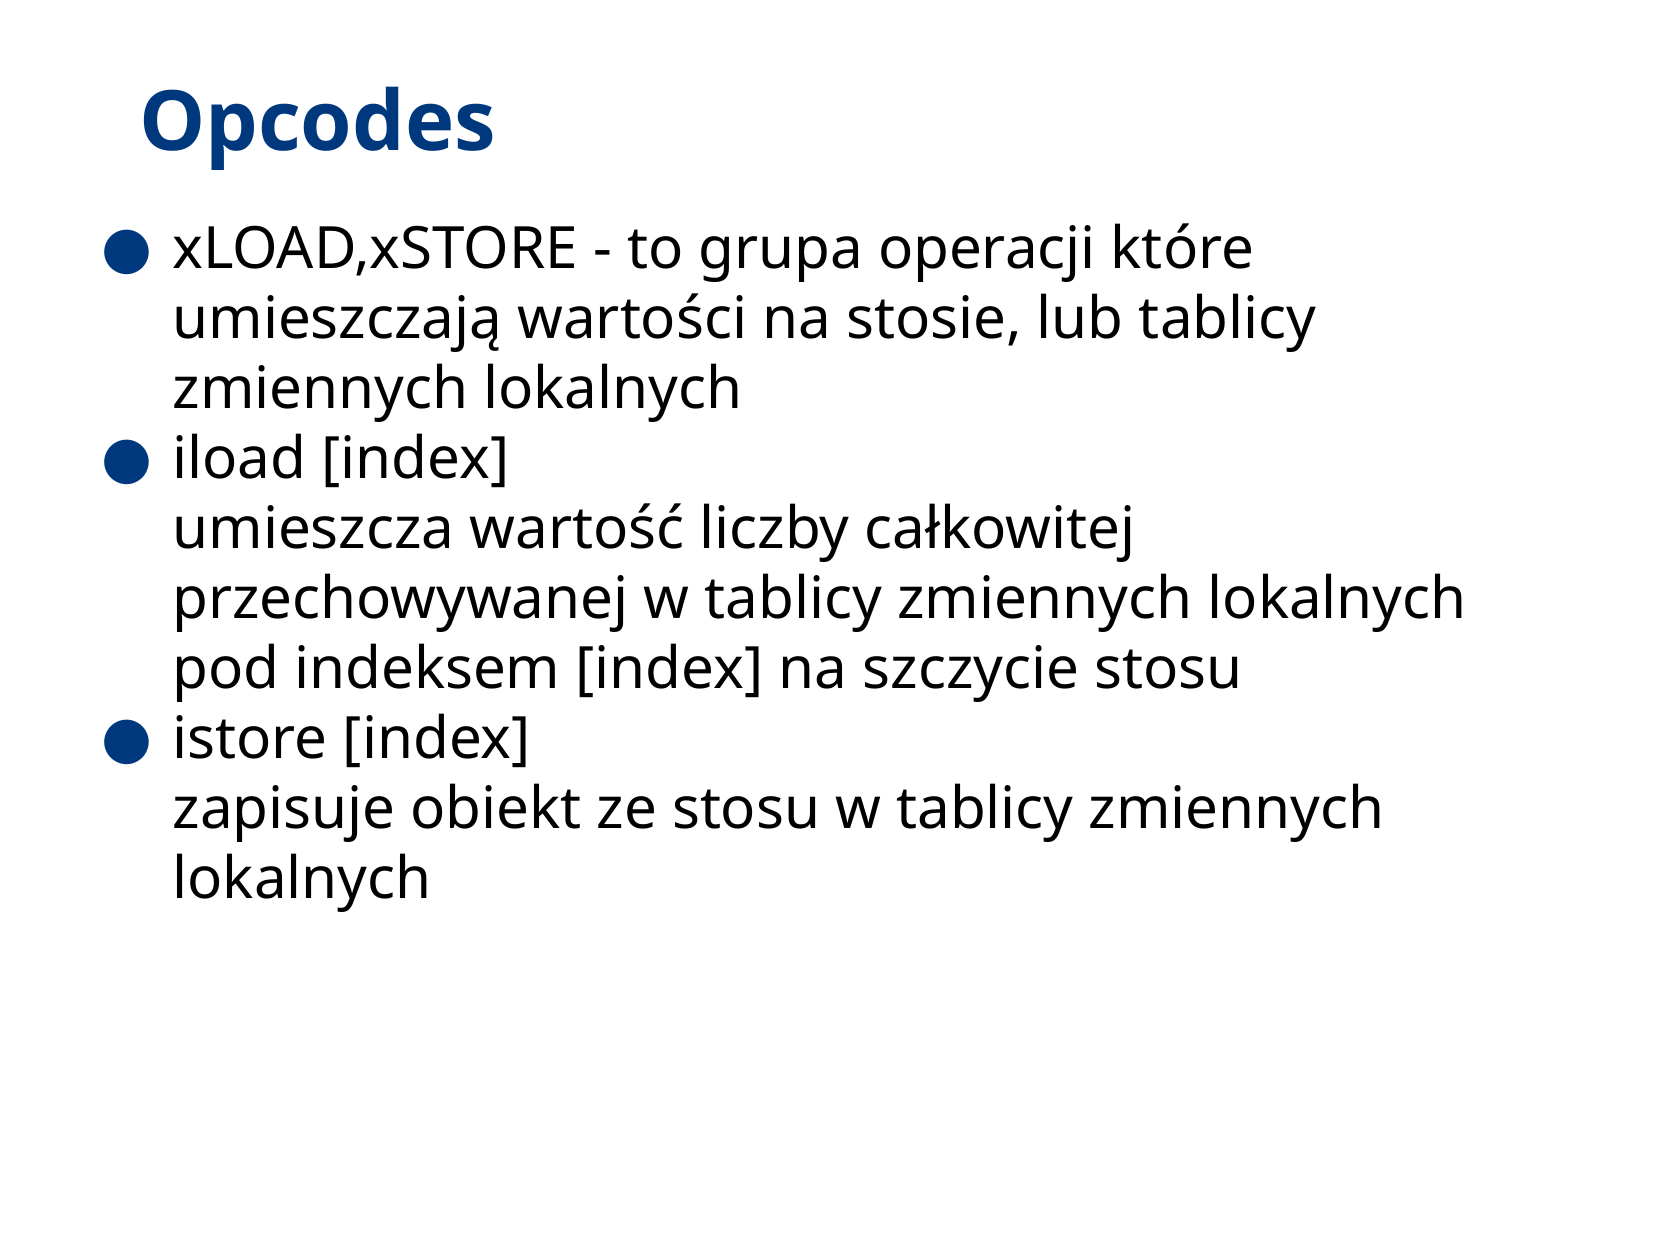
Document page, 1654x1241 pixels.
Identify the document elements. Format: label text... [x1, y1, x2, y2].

list xLOAD,xSTORE - to grupa operacji które umieszczają wartości na stosie, lub tablicy zmiennych lokalnych iload [index] umieszcza wartość liczby całkowitej przechowywanej w tablicy zmiennych lokalnych pod indeksem [index] na szczycie stosu istore [index] zapisuje obiekt ze stosu w tablicy zmiennych lokalnych [82, 195, 1571, 1132]
title Opcodes [82, 49, 1571, 183]
